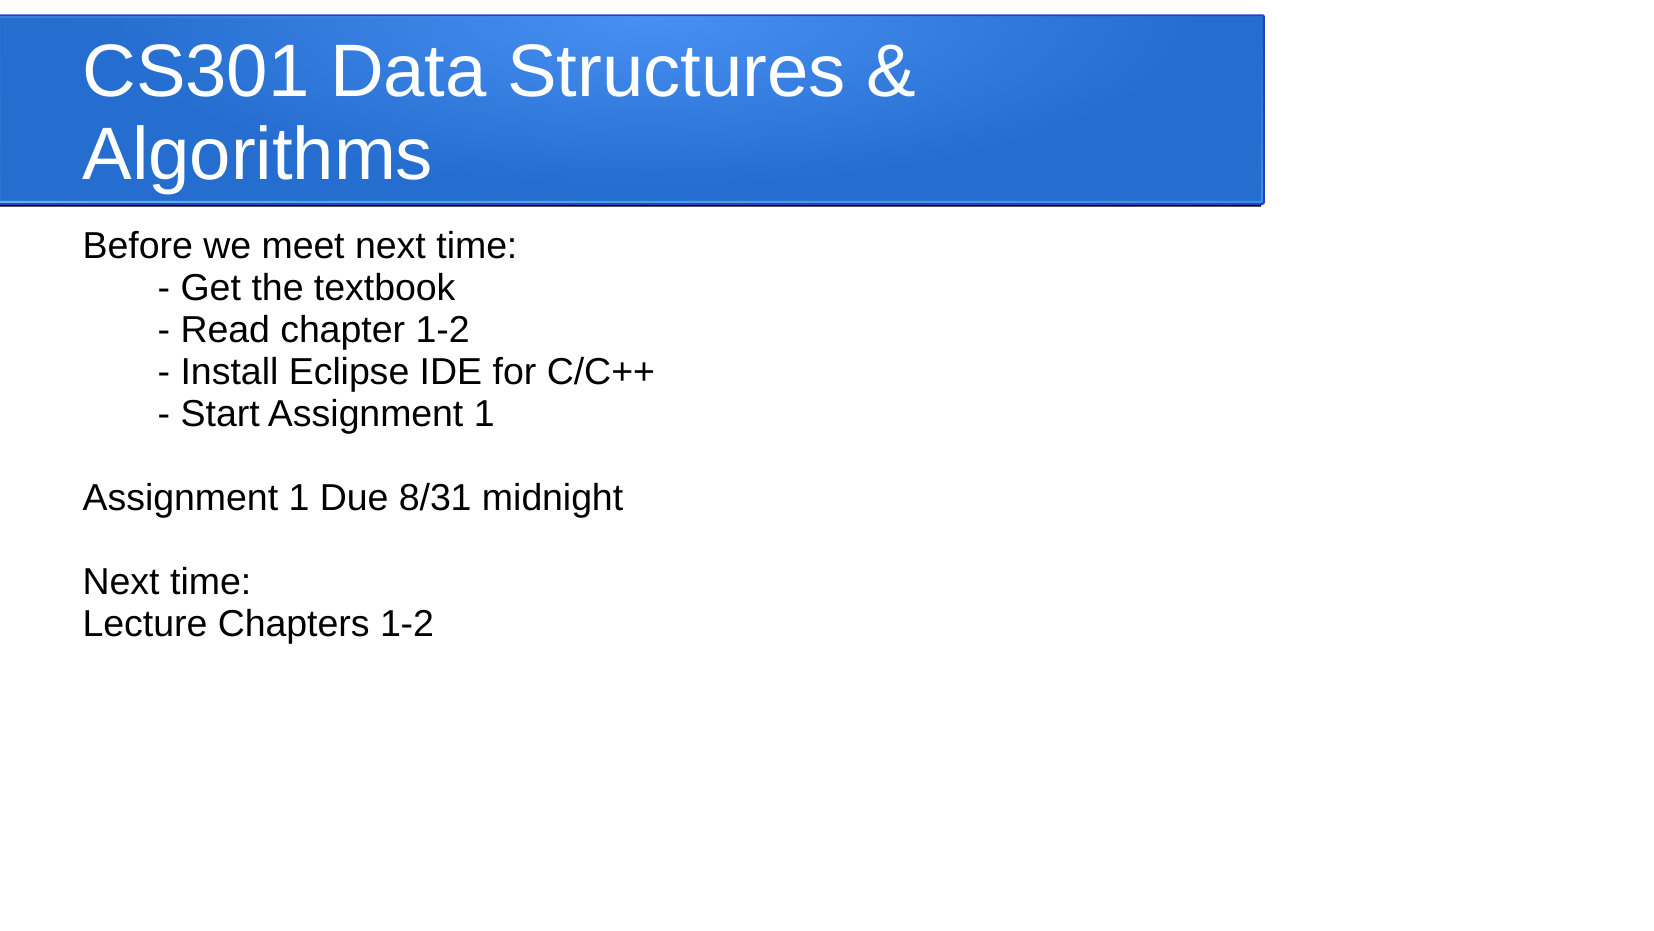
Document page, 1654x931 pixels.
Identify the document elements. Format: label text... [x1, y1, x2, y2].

title CS301 Data Structures & Algorithms [82, 29, 1235, 196]
subtitle Before we meet next time: - Get the textbook - Read chapter 1-2 - Install Eclipse IDE for C/C++ - Start Assignment 1 Assignment 1 Due 8/31 midnight Next time: Lecture Chapters 1-2 [82, 224, 1096, 823]
